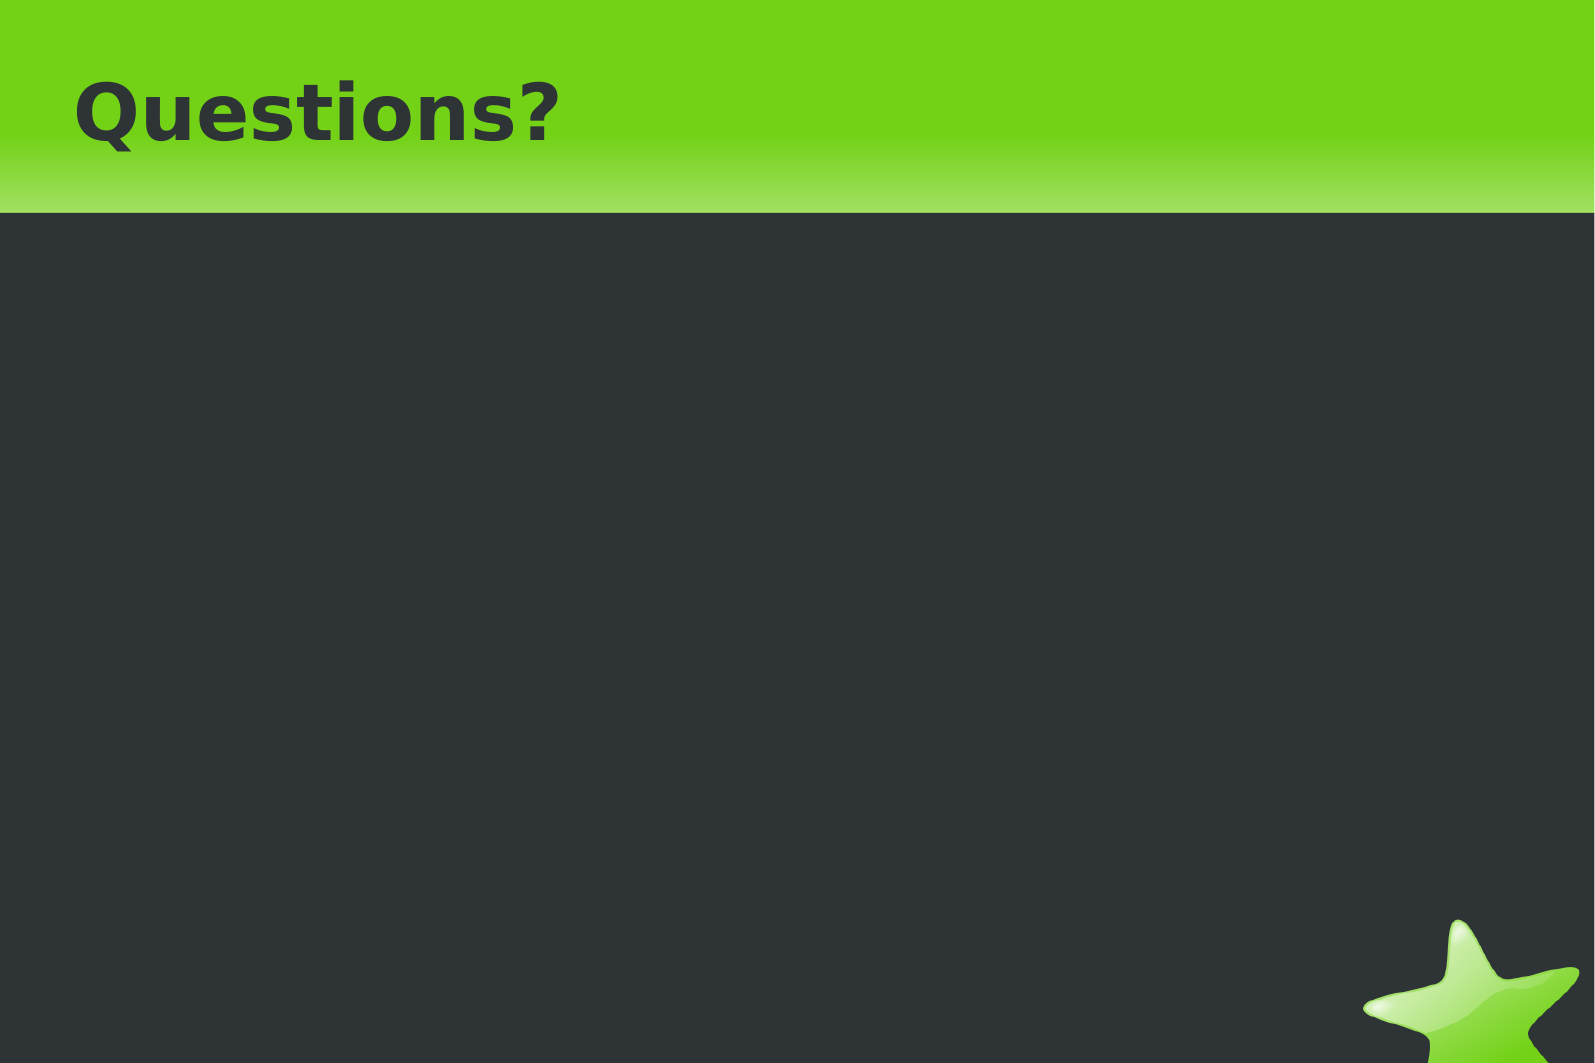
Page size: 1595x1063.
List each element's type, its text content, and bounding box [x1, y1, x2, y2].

picture [0, 0, 1595, 1063]
title Questions? [74, 25, 1510, 203]
